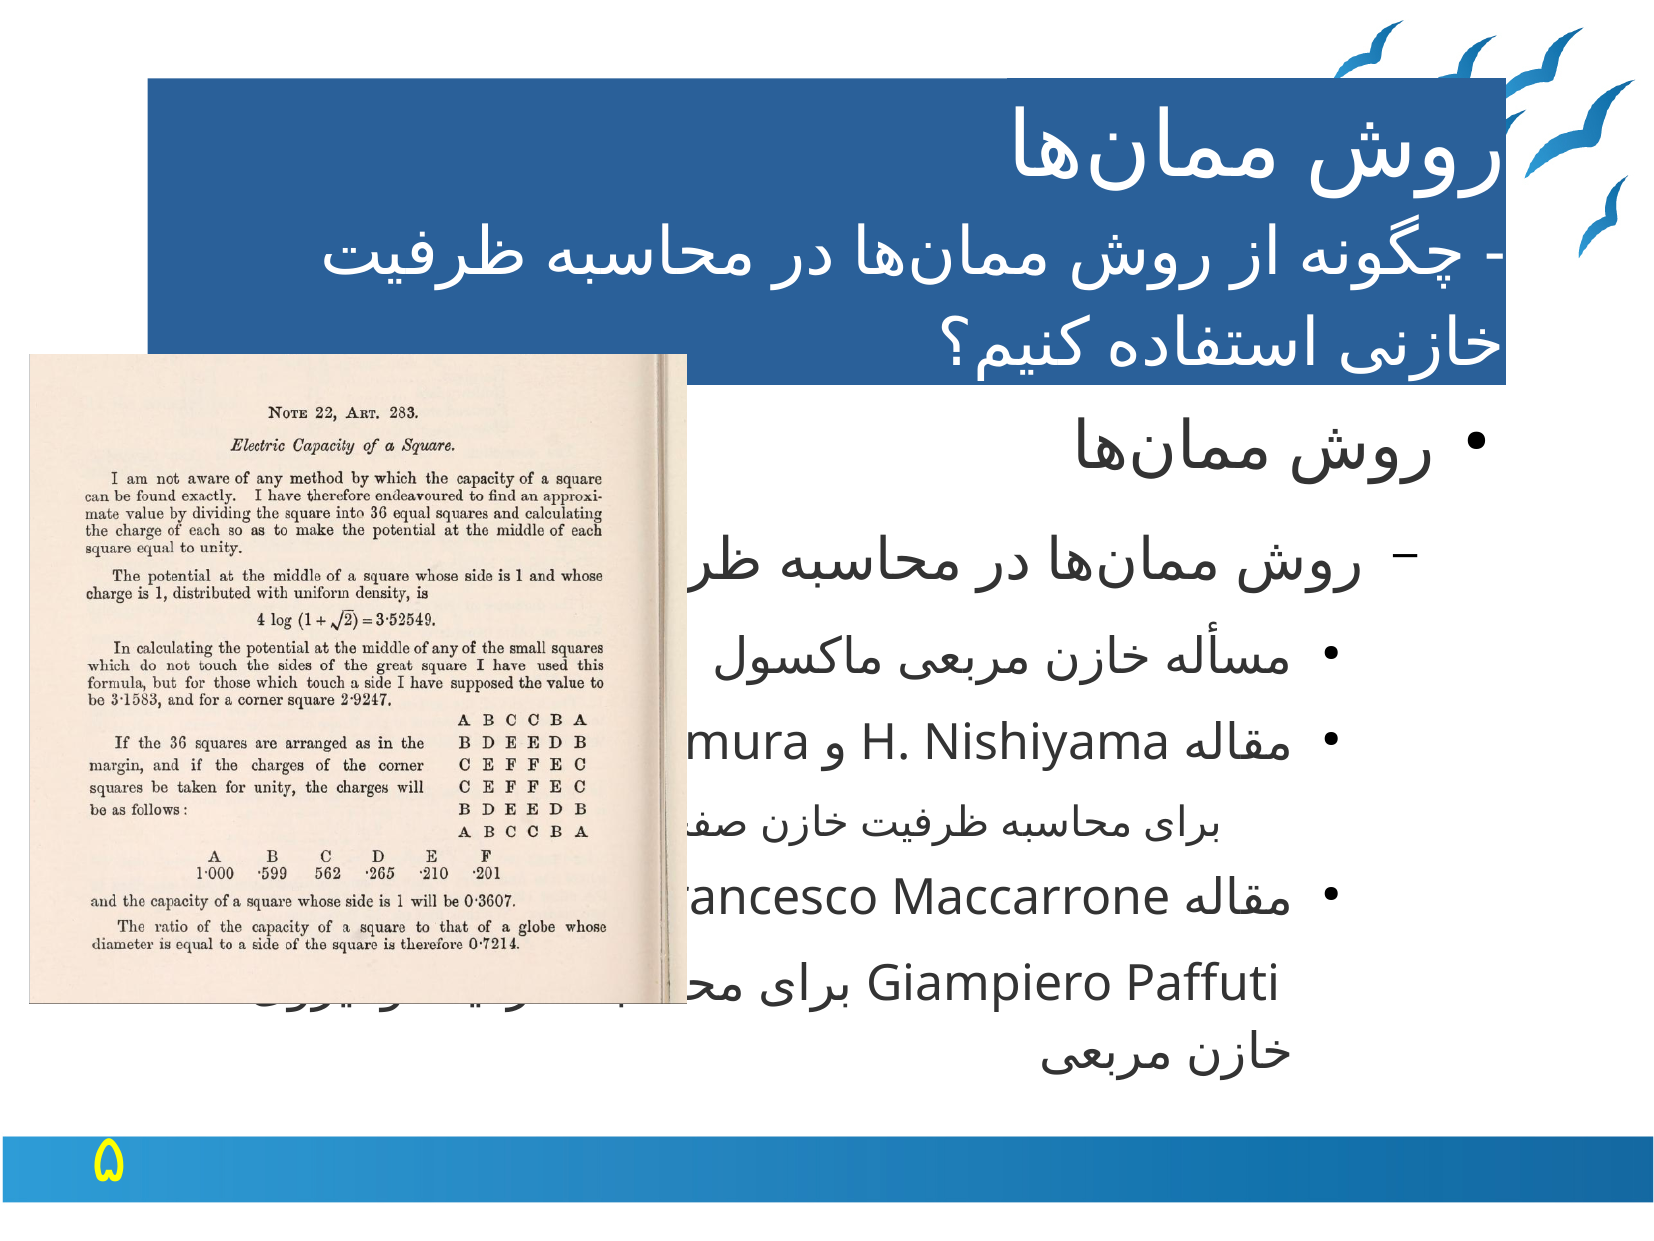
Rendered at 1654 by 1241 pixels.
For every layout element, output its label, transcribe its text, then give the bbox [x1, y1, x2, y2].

picture [0, 0, 1654, 1241]
list روش ممان‌ها روش ممان‌ها در محاسبه ظرفیت خازنی مسأله خازن مربعی ماکسول مقاله H. Nishiyama و M. Nakamura برای محاسبه ظرفیت خازن صفحات موازی مقاله Francesco Maccarrone و Giampiero Paffuti برای محاسبه ظرفیت و نیروی خازن مربعی [147, 397, 1506, 1182]
title روش ممان‌ها - چگونه از روش ممان‌ها در محاسبه ظرفیت خازنی استفاده کنیم؟ [147, 122, 1506, 341]
text_box ۵ [59, 1102, 148, 1241]
